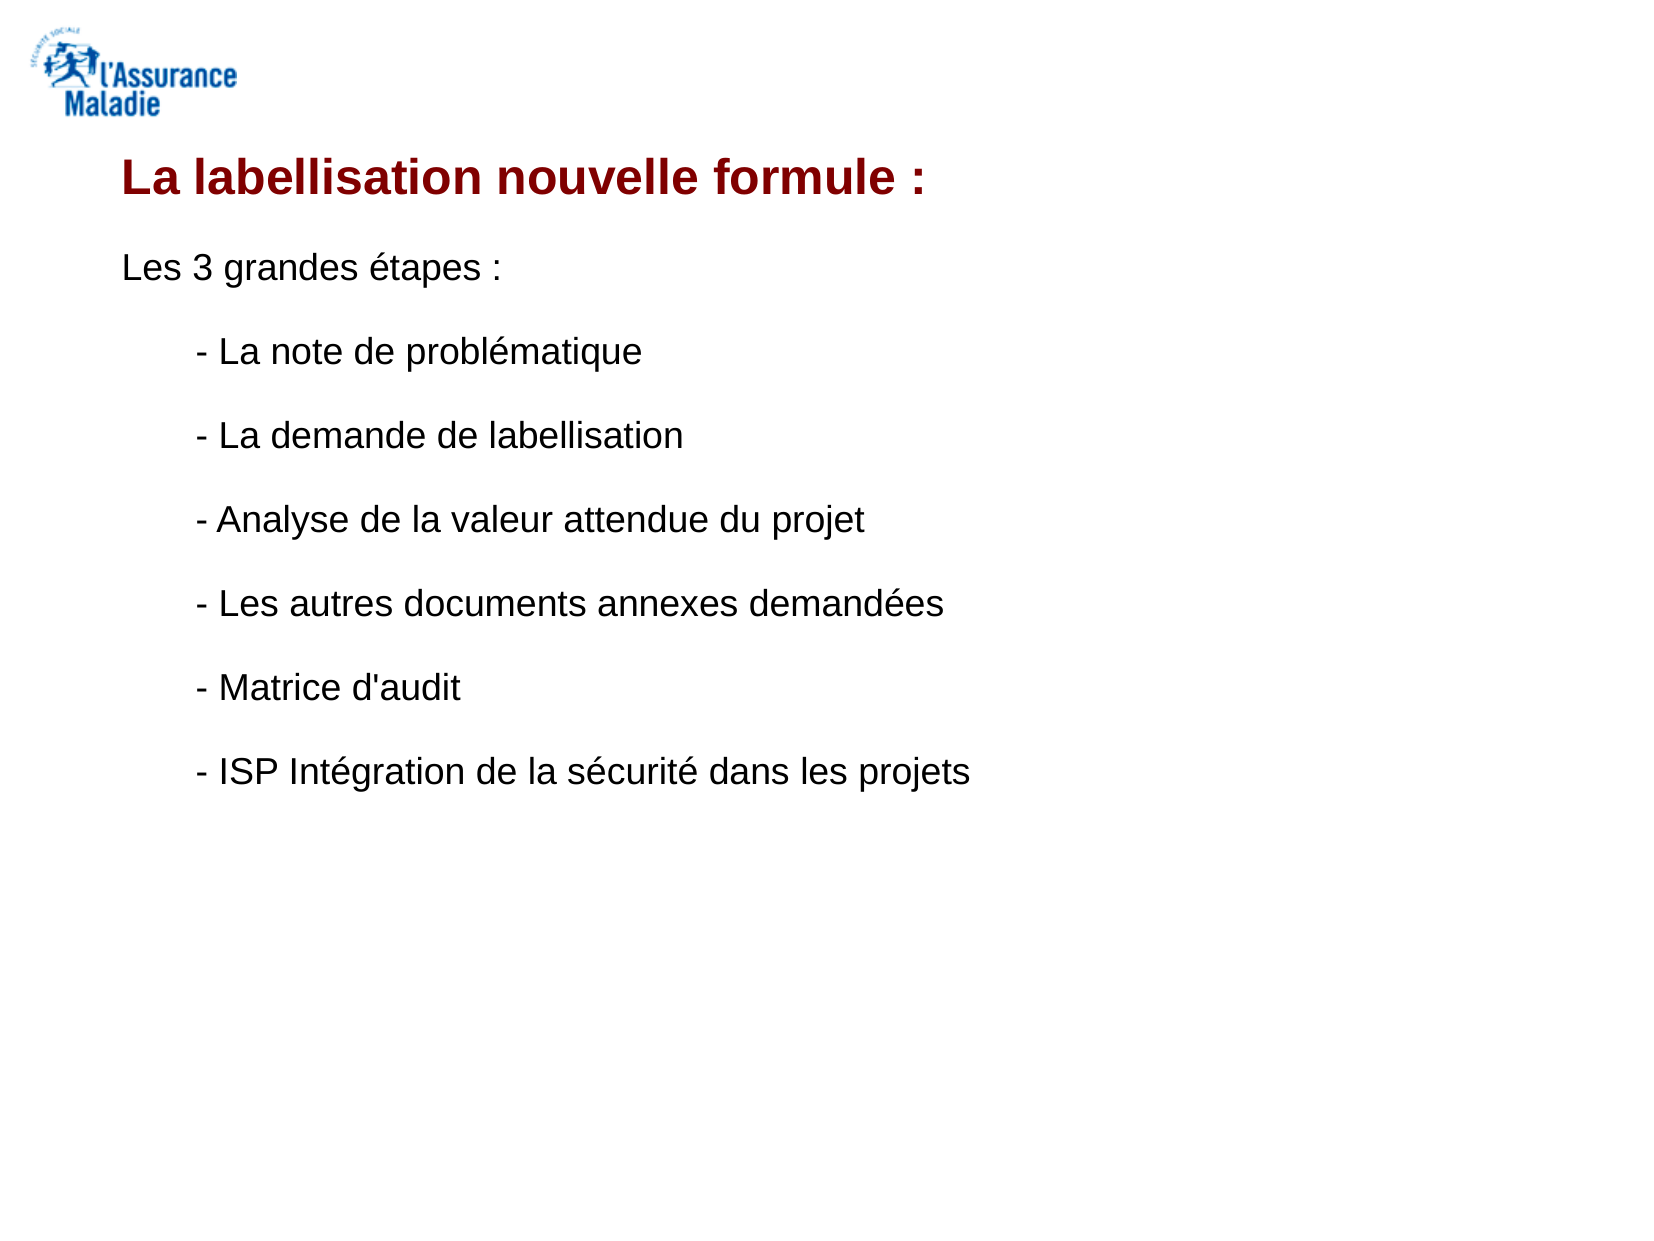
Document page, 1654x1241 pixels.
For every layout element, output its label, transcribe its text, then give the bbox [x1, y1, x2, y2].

text_box La labellisation nouvelle formule : Les 3 grandes étapes : - La note de problématique - La demande de labellisation - Analyse de la valeur attendue du projet - Les autres documents annexes demandées - Matrice d'audit - ISP Intégration de la sécurité dans les projets [106, 141, 1406, 1123]
picture [9, 23, 237, 118]
